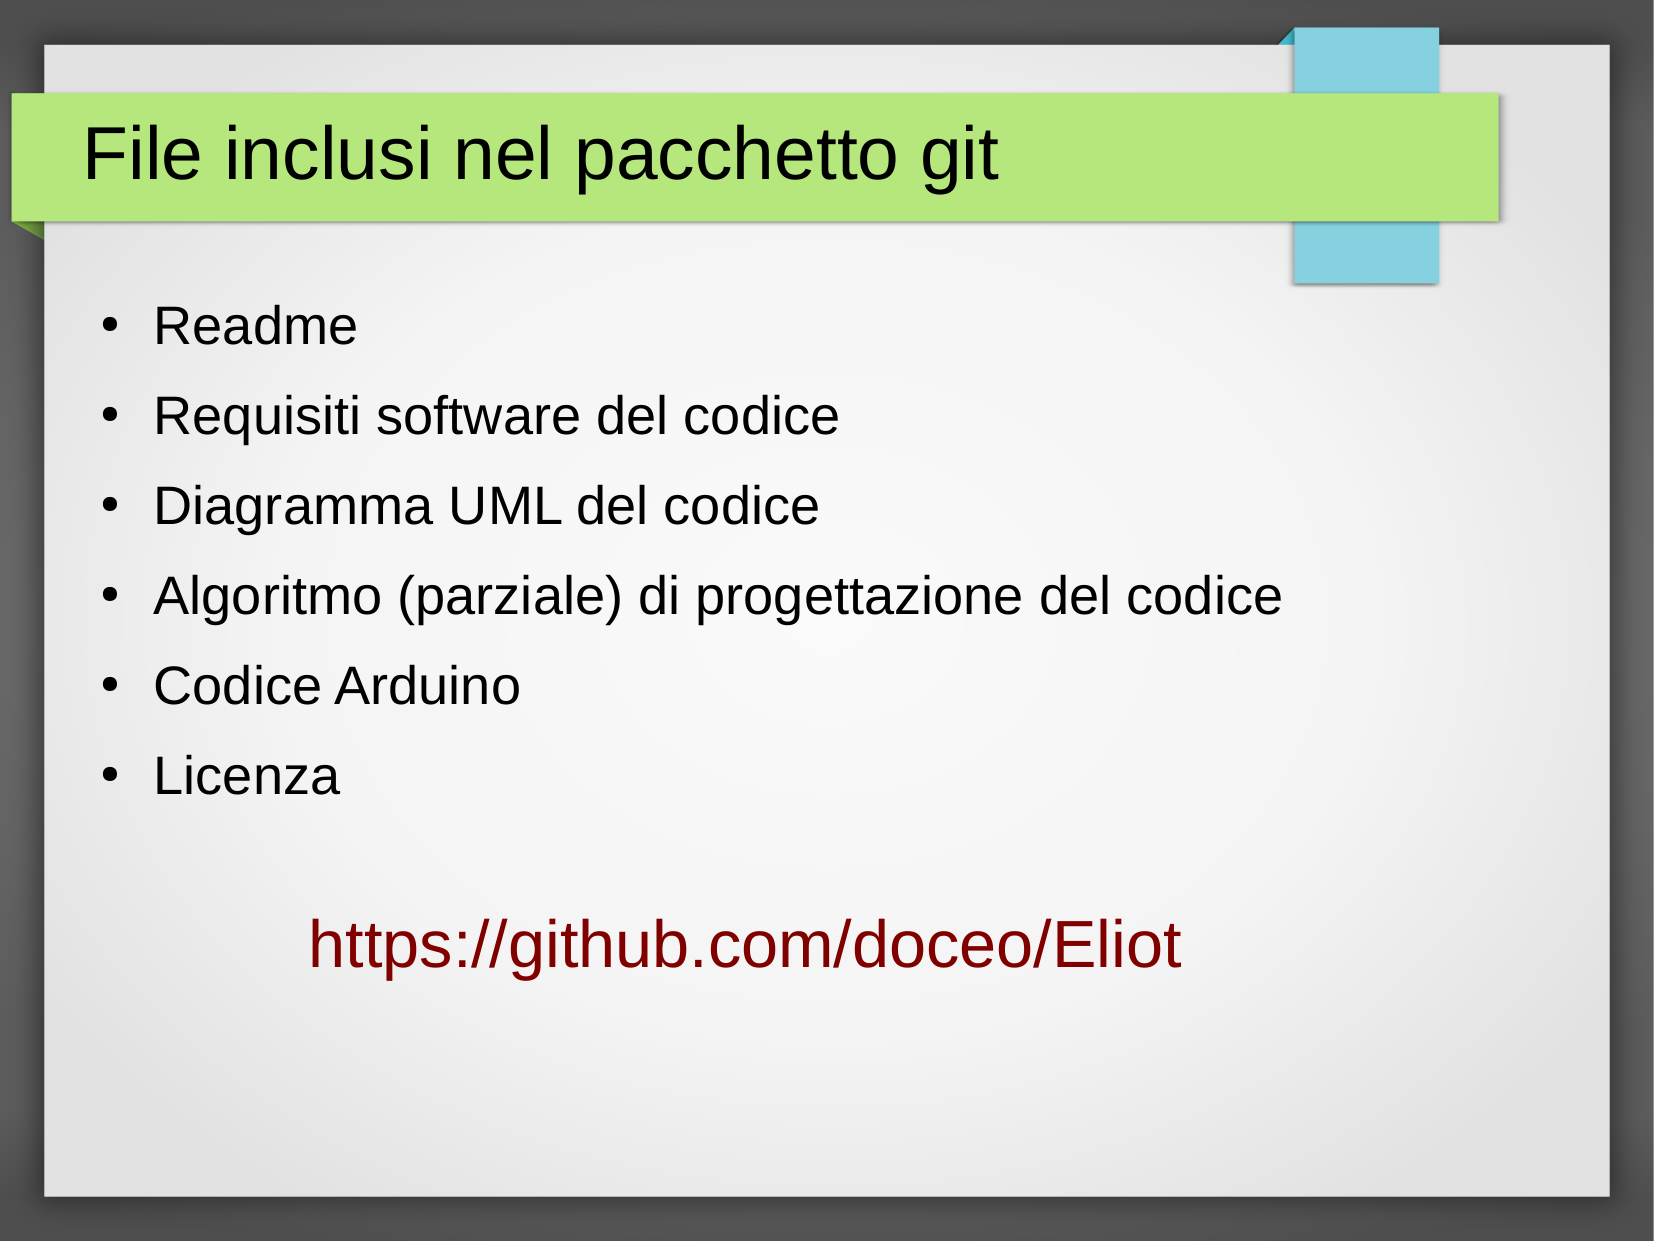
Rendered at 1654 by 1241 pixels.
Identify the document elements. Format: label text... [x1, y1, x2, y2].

text_box https://github.com/doceo/Eliot [294, 899, 1276, 1075]
title File inclusi nel pacchetto git [82, 94, 1264, 213]
picture [0, 0, 1654, 1241]
list Readme Requisiti software del codice Diagramma UML del codice Algoritmo (parziale) di progettazione del codice Codice Arduino Licenza [82, 295, 1571, 1015]
